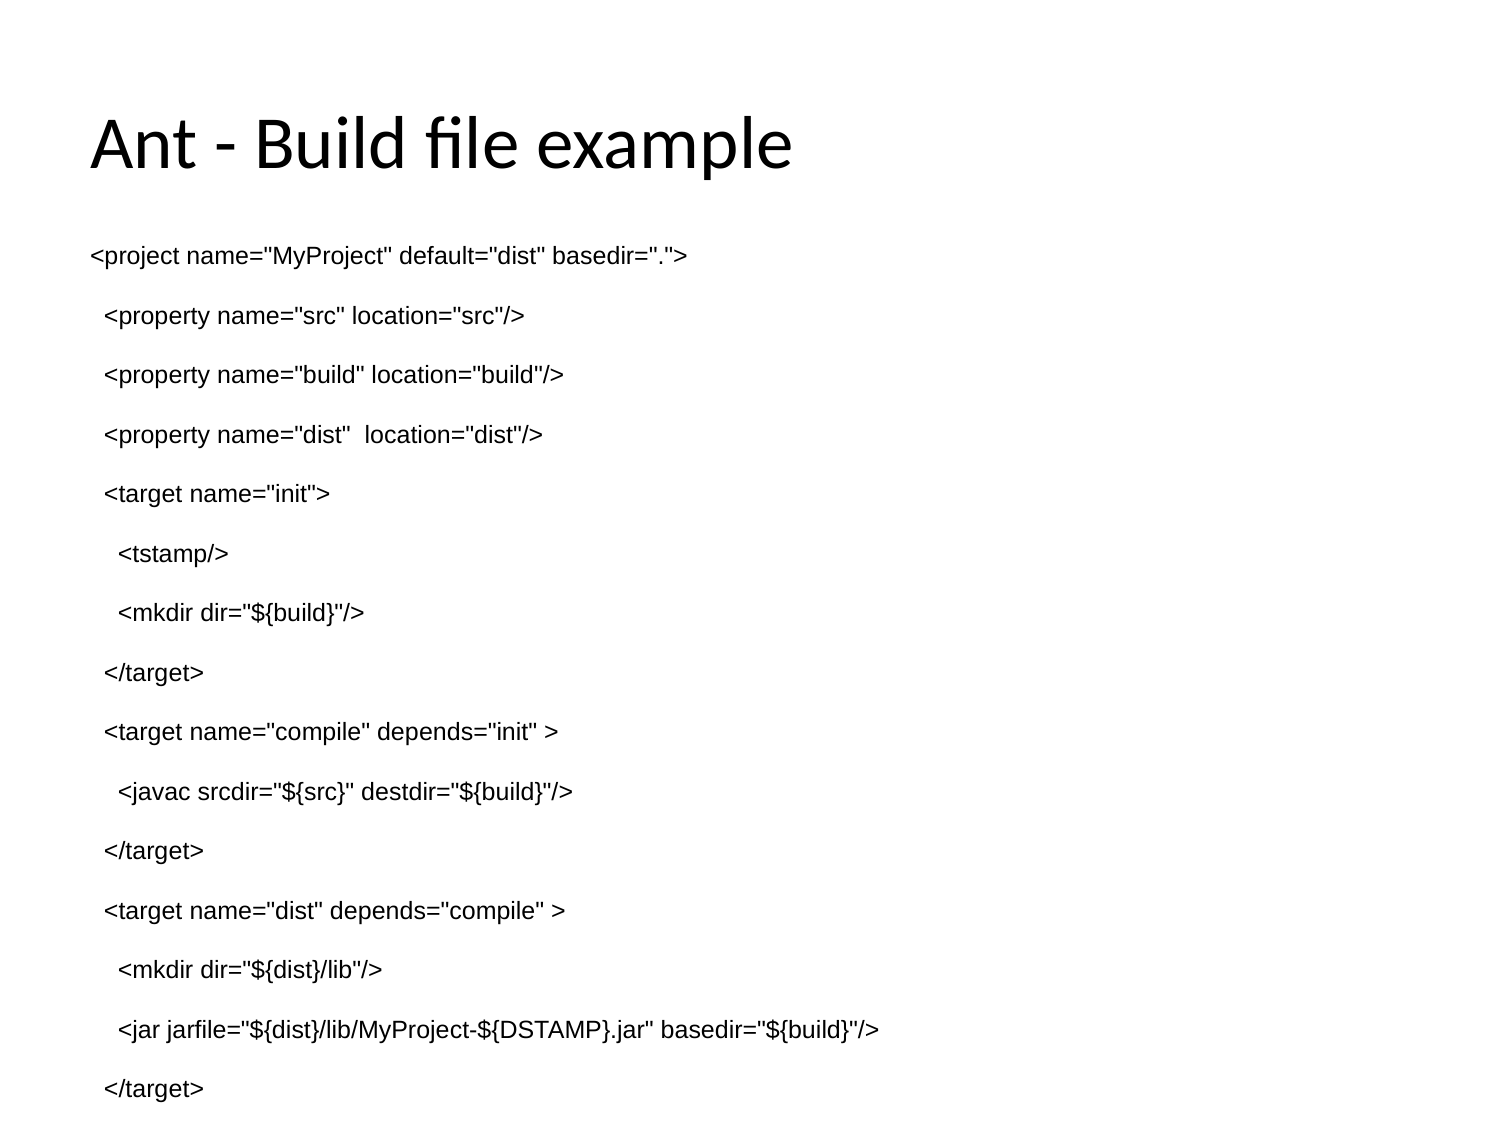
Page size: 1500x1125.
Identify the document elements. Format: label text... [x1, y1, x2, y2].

list <project name="MyProject" default="dist" basedir="."> <property name="src" location="src"/> <property name="build" location="build"/> <property name="dist" location="dist"/> <target name="init"> <tstamp/> <mkdir dir="${build}"/> </target> <target name="compile" depends="init" > <javac srcdir="${src}" destdir="${build}"/> </target> <target name="dist" depends="compile" > <mkdir dir="${dist}/lib"/> <jar jarfile="${dist}/lib/MyProject-${DSTAMP}.jar" basedir="${build}"/> </target> </project> [75, 232, 1425, 1005]
title Ant - Build file example [75, 45, 1425, 232]
